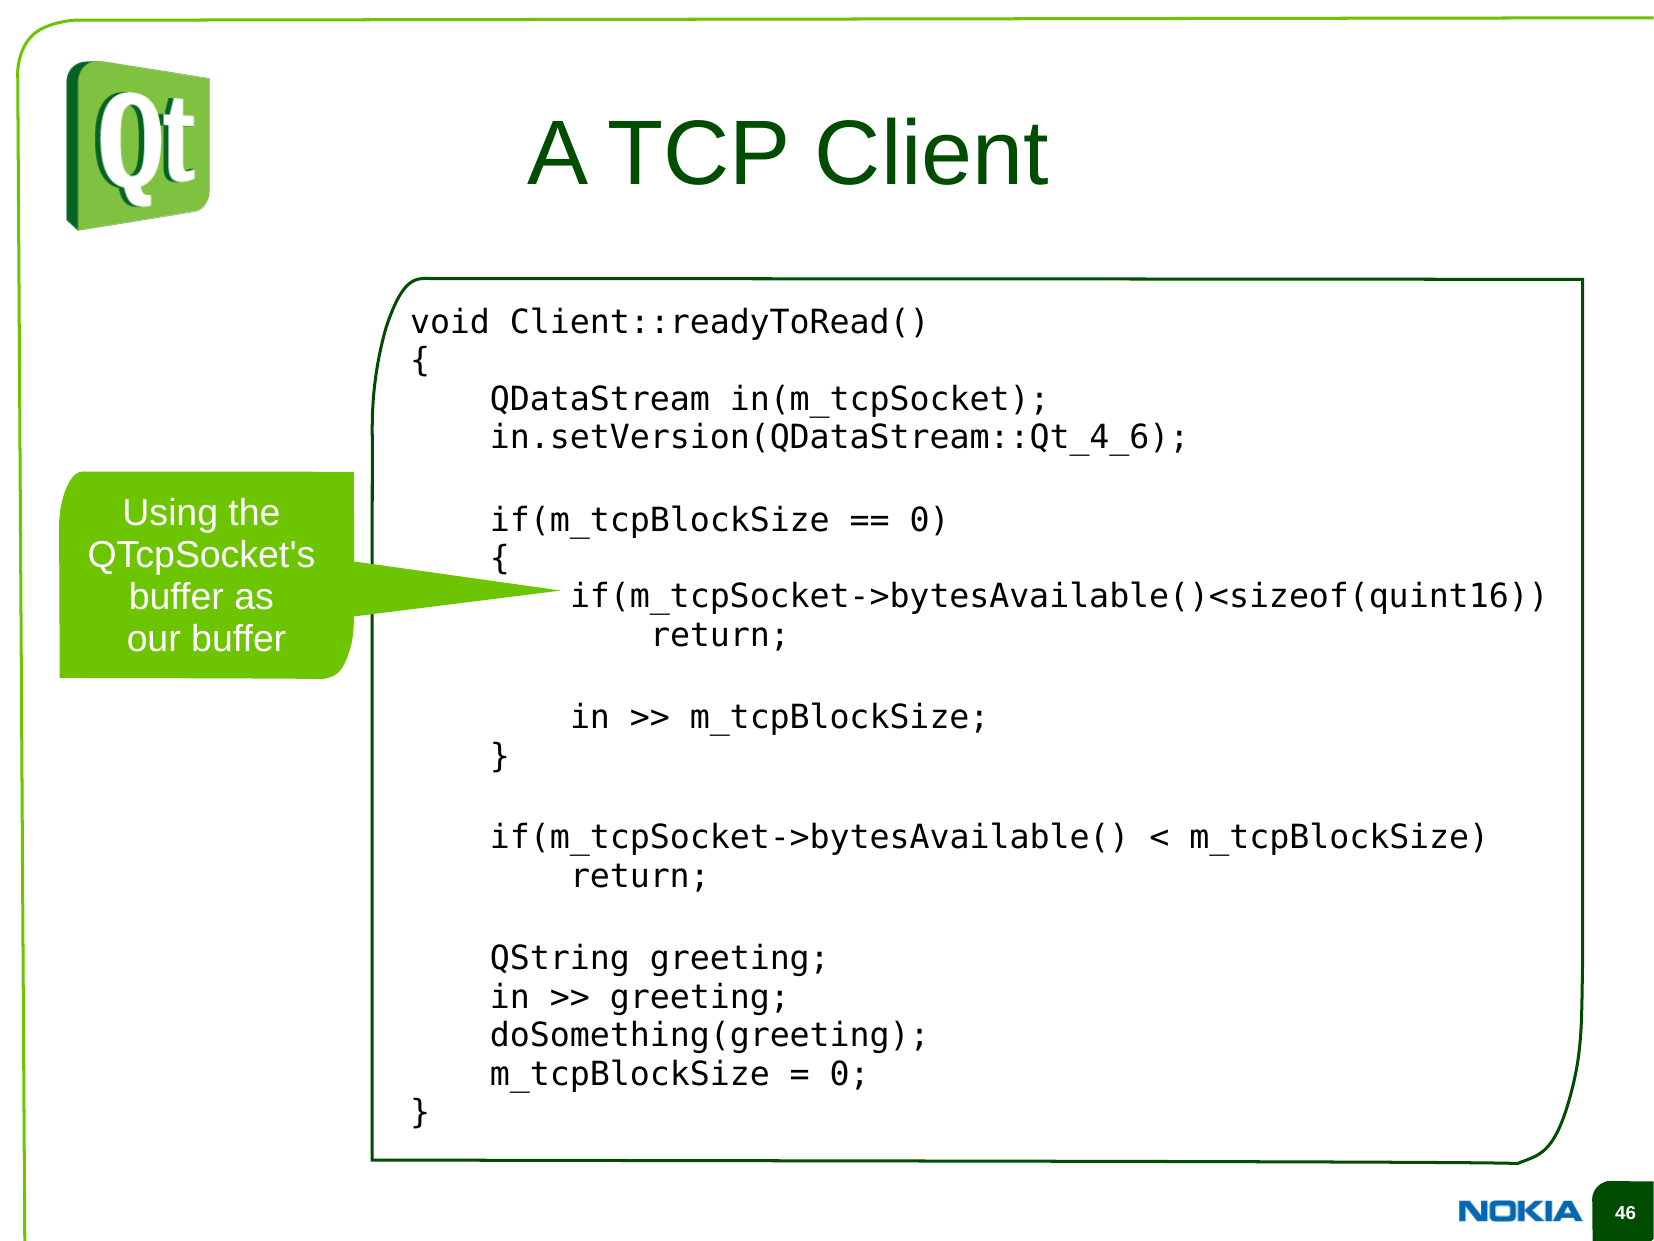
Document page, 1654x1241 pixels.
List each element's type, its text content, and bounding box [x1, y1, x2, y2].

text_box Using the QTcpSocket's buffer as our buffer [59, 471, 355, 680]
picture [66, 61, 210, 231]
text_box void Client::readyToRead() { QDataStream in(m_tcpSocket); in.setVersion(QDataStream::Qt_4_6); if(m_tcpBlockSize == 0) { if(m_tcpSocket->bytesAvailable()<sizeof(quint16)) return; in >> m_tcpBlockSize; } if(m_tcpSocket->bytesAvailable() < m_tcpBlockSize) return; QString greeting; in >> greeting; doSomething(greeting); m_tcpBlockSize = 0; } [395, 295, 1565, 1139]
picture [1459, 1200, 1583, 1222]
text_box [324, 561, 562, 621]
title A TCP Client [251, 49, 1327, 257]
